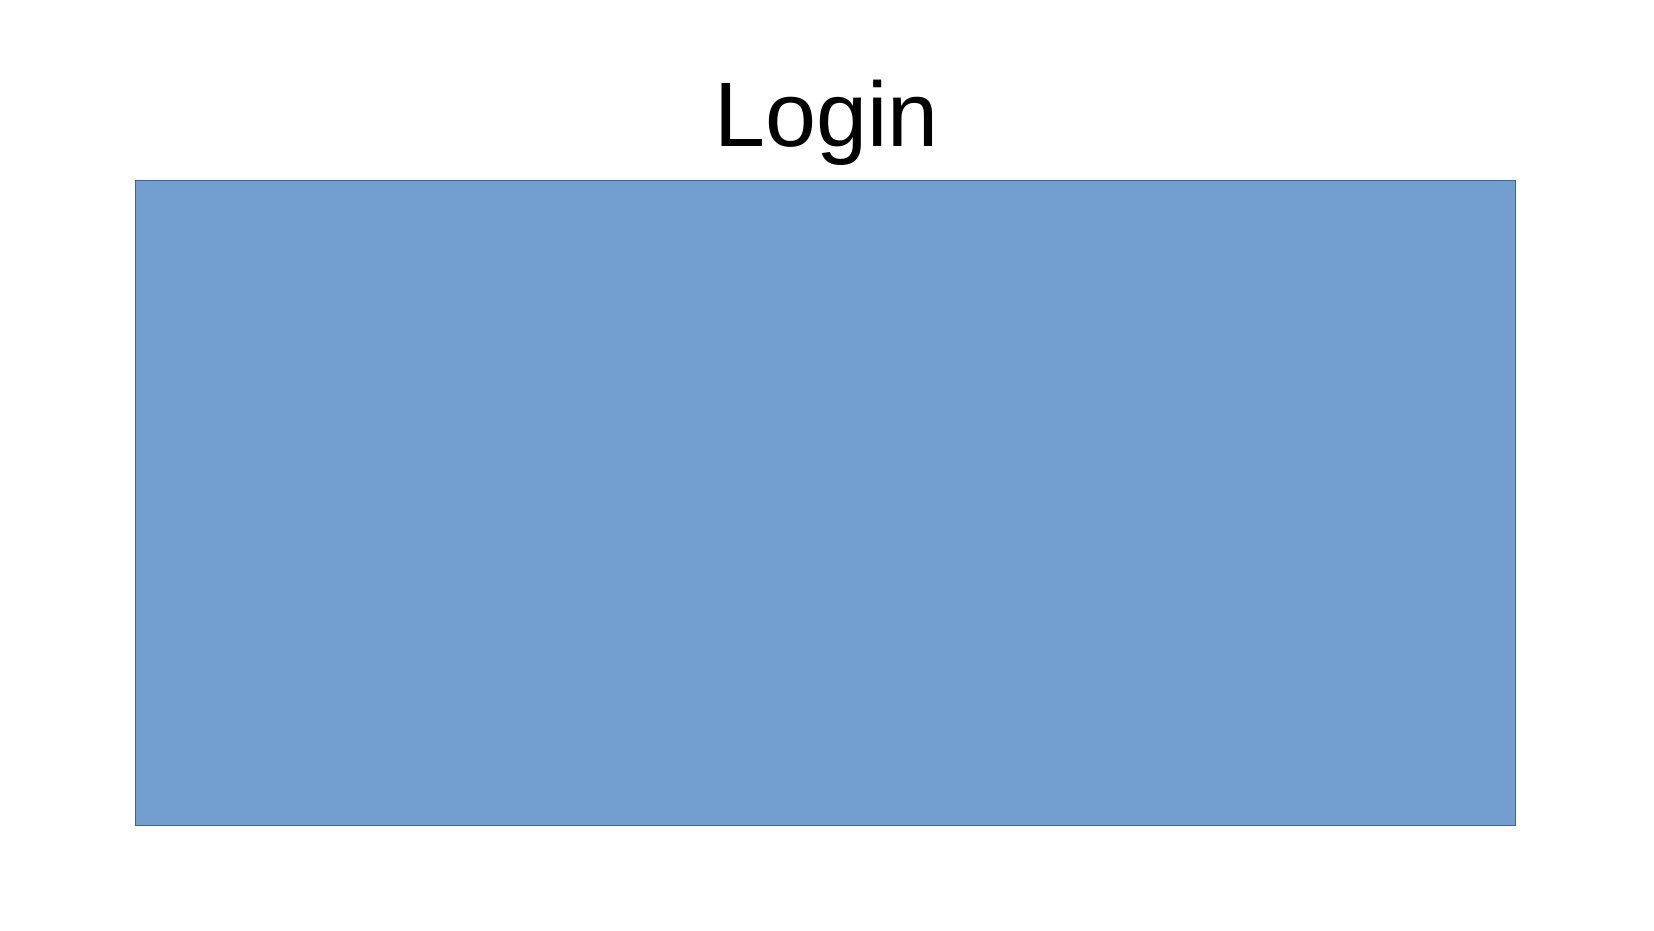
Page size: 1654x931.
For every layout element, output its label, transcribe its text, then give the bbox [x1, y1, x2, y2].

title Login [82, 37, 1571, 193]
text_box [135, 180, 1516, 826]
